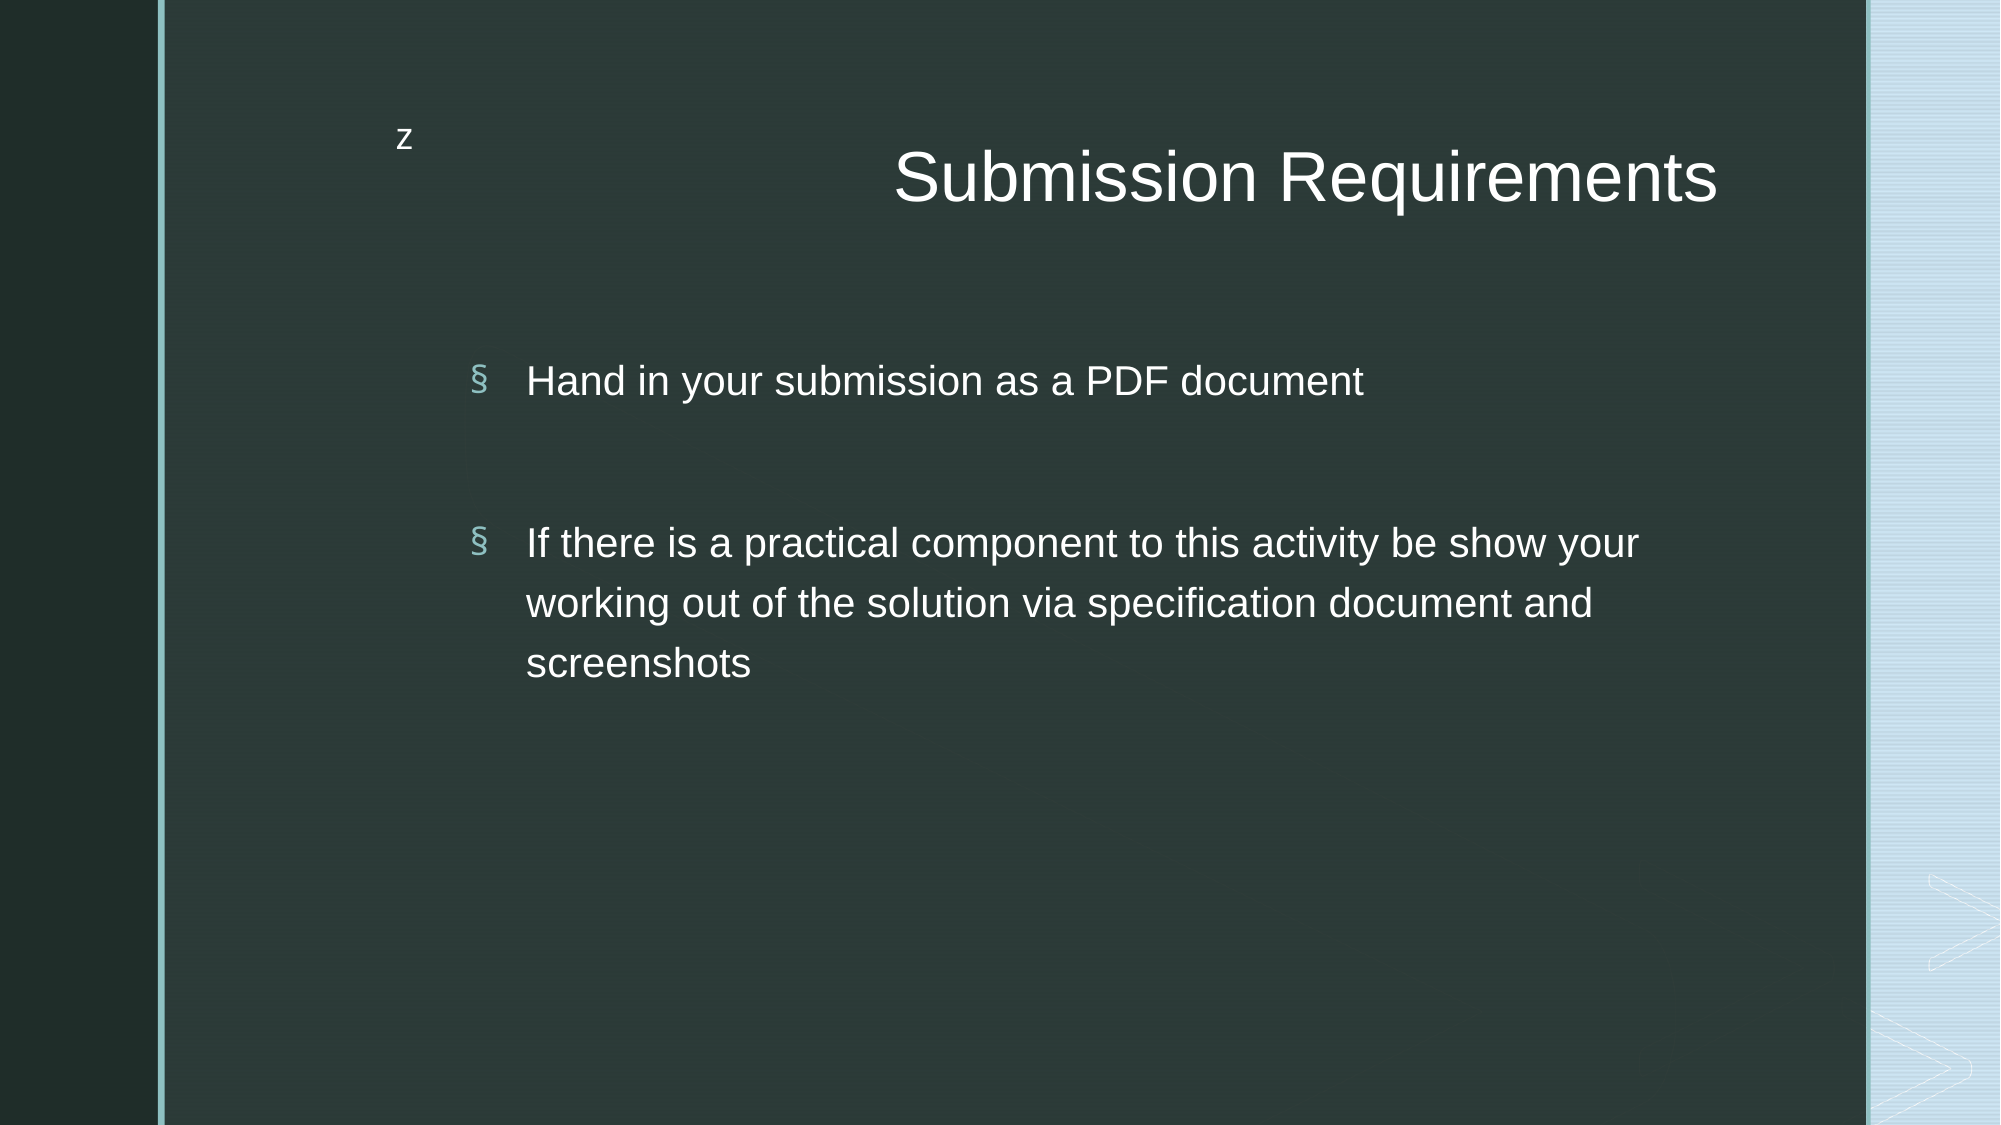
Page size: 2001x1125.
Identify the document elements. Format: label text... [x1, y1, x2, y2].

picture [1871, 0, 2000, 1125]
list Hand in your submission as a PDF document If there is a practical component to this activity be show your working out of the solution via specification document and screenshots [454, 336, 1734, 993]
title Submission Requirements [428, 132, 1734, 310]
